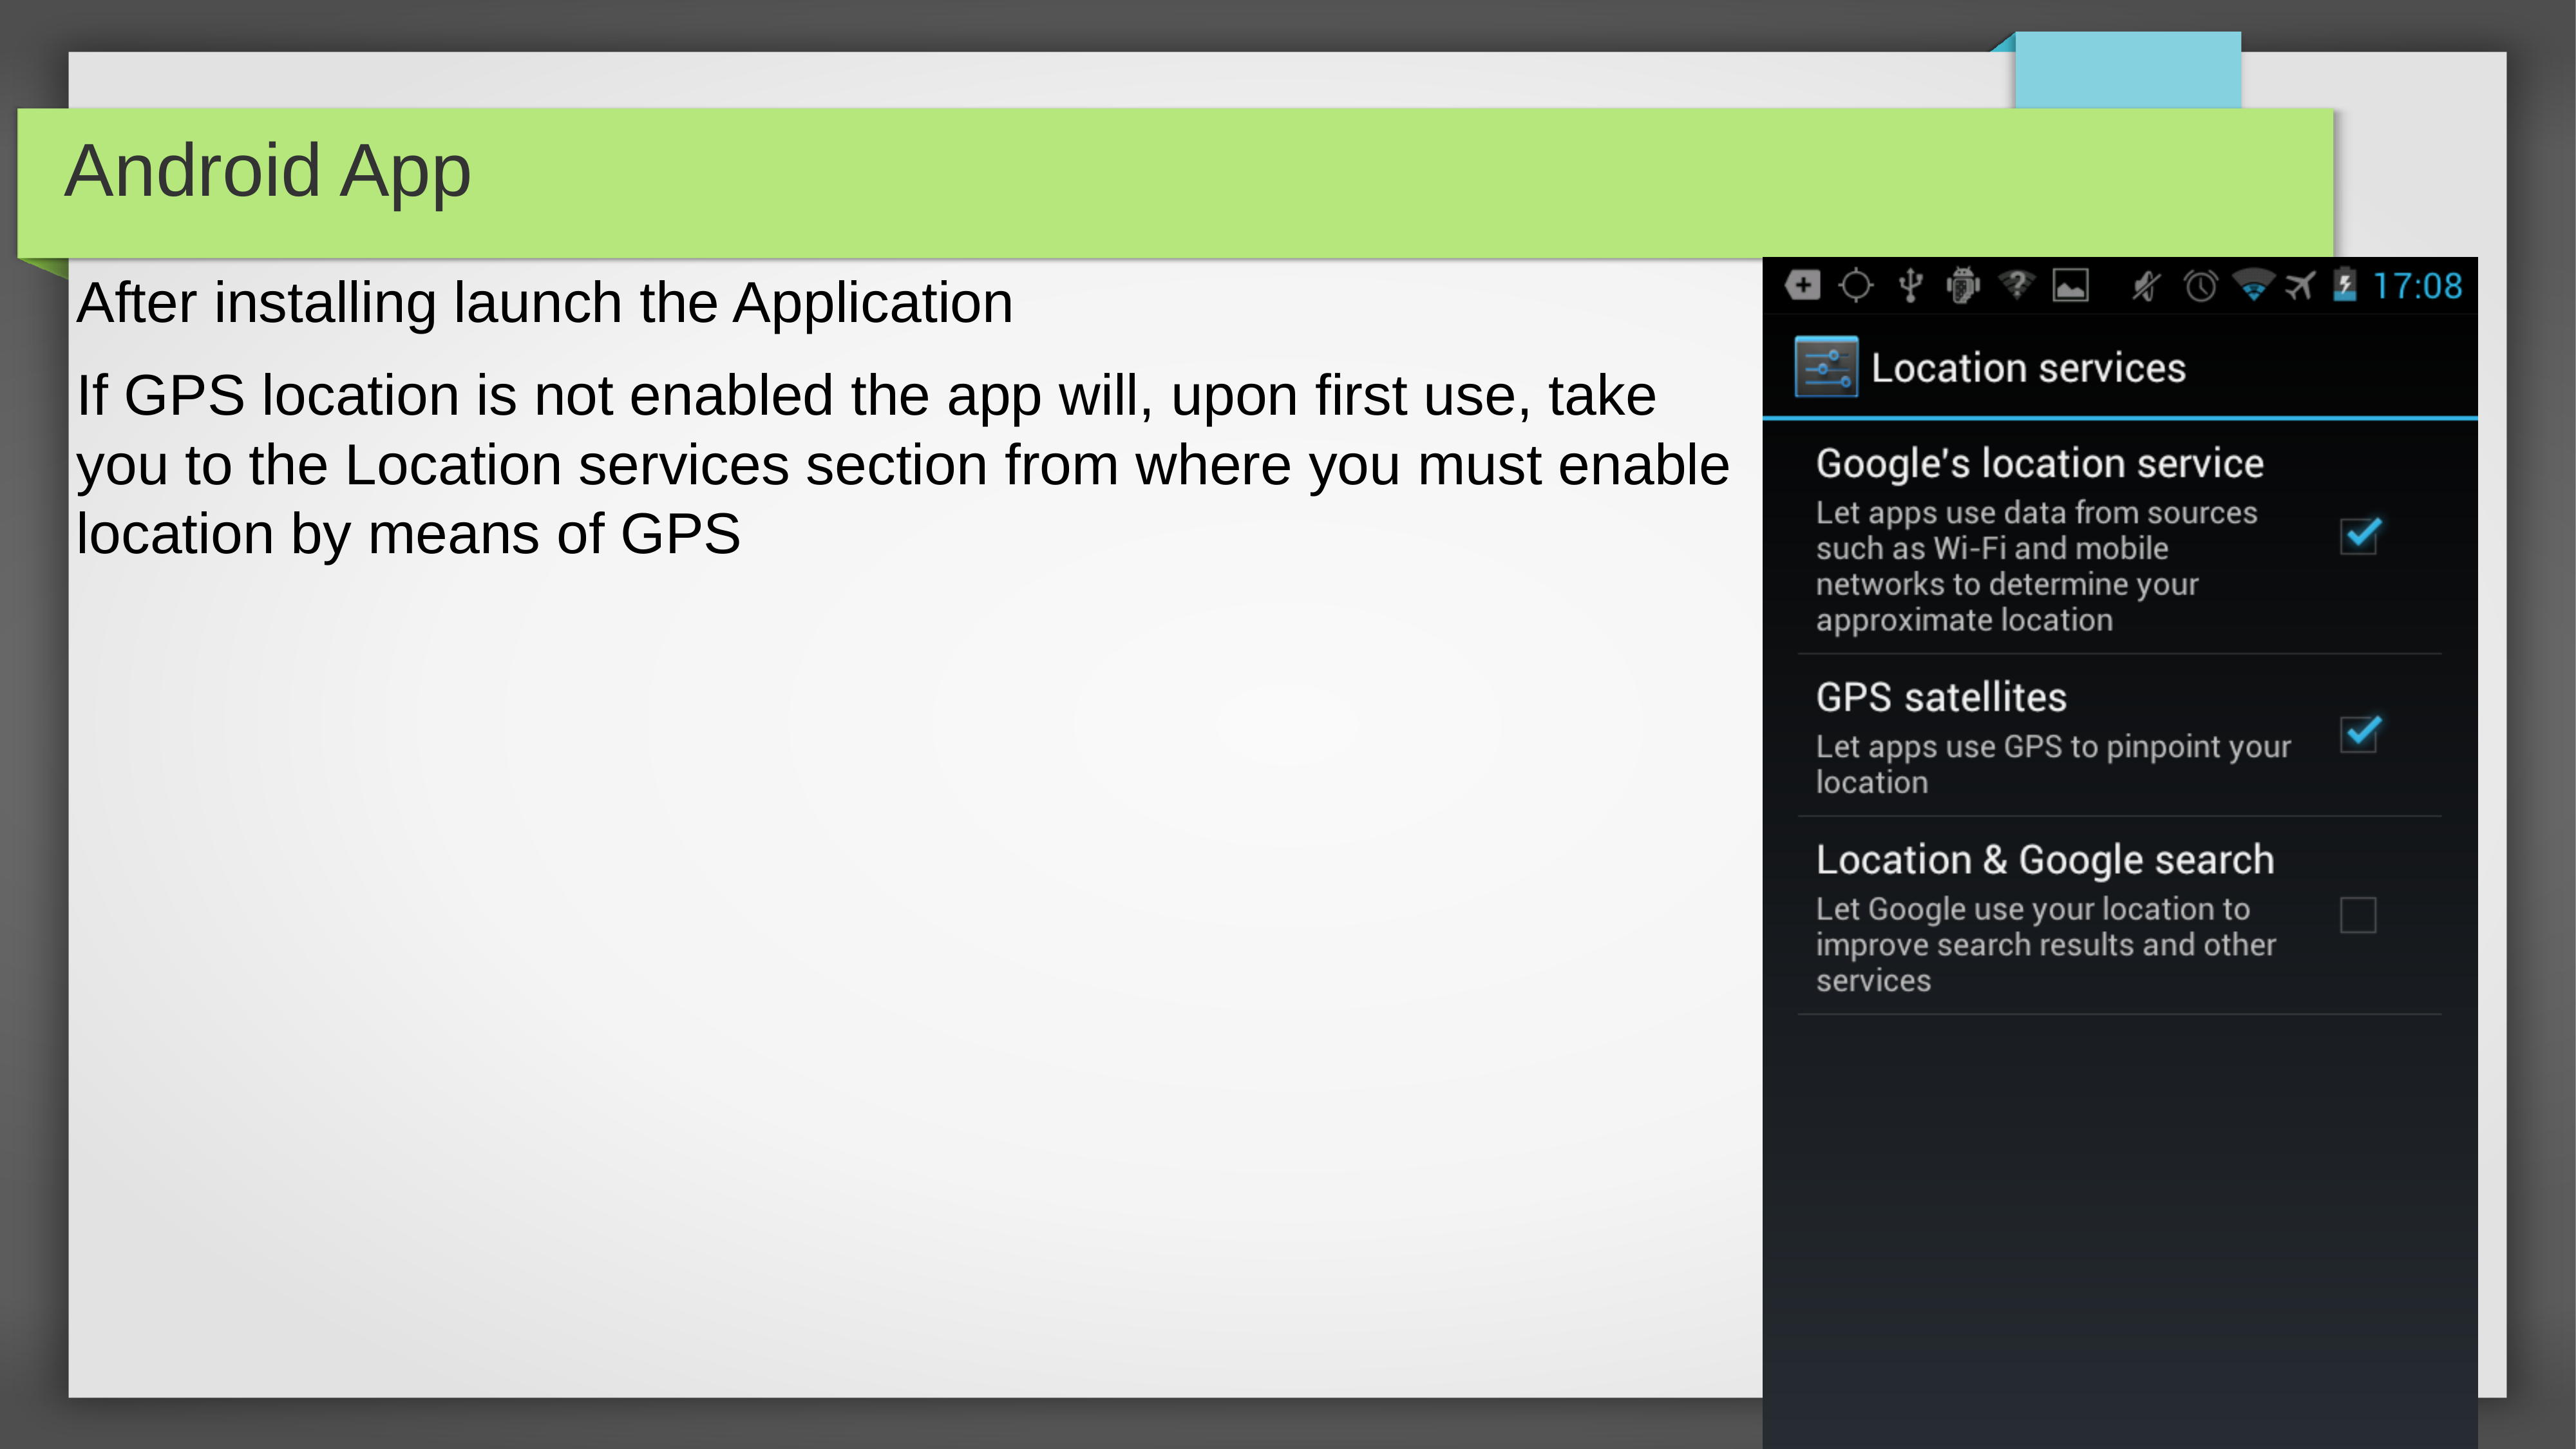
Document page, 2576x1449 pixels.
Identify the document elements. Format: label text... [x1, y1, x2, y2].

title Android App [59, 79, 2488, 254]
picture [0, 0, 2576, 1449]
list After installing launch the Application If GPS location is not enabled the app will, upon first use, take you to the Location services section from where you must enable location by means of GPS [76, 264, 1739, 1449]
